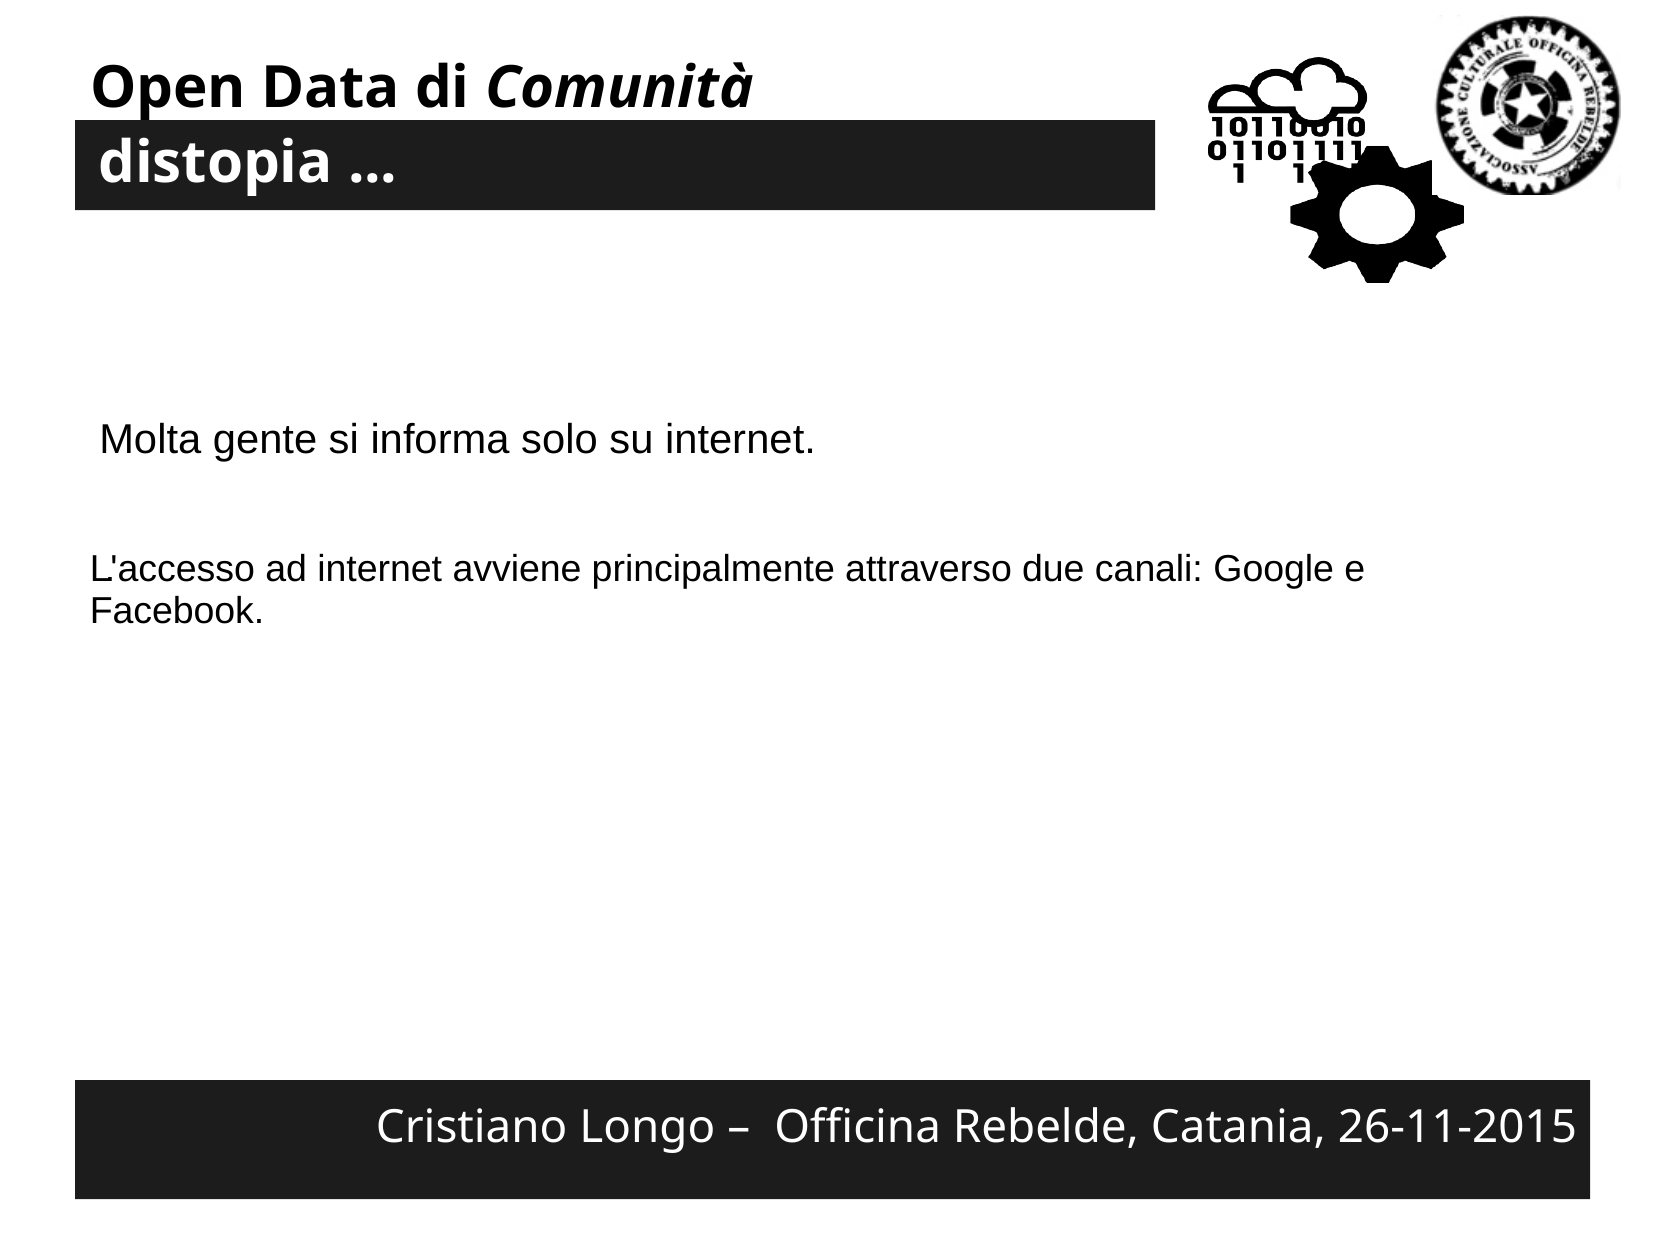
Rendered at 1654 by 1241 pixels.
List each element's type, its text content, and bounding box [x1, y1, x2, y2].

list distopia ... [75, 120, 1156, 211]
list Cristiano Longo – Officina Rebelde, Catania, 26-11-2015 [75, 1080, 1591, 1200]
picture [1208, 15, 1621, 283]
text_box L'accesso ad internet avviene principalmente attraverso due canali: Google e Facebook. [75, 540, 1561, 639]
list Open Data di Comunità [75, 45, 1325, 166]
text_box Molta gente si informa solo su internet. [84, 408, 1570, 511]
